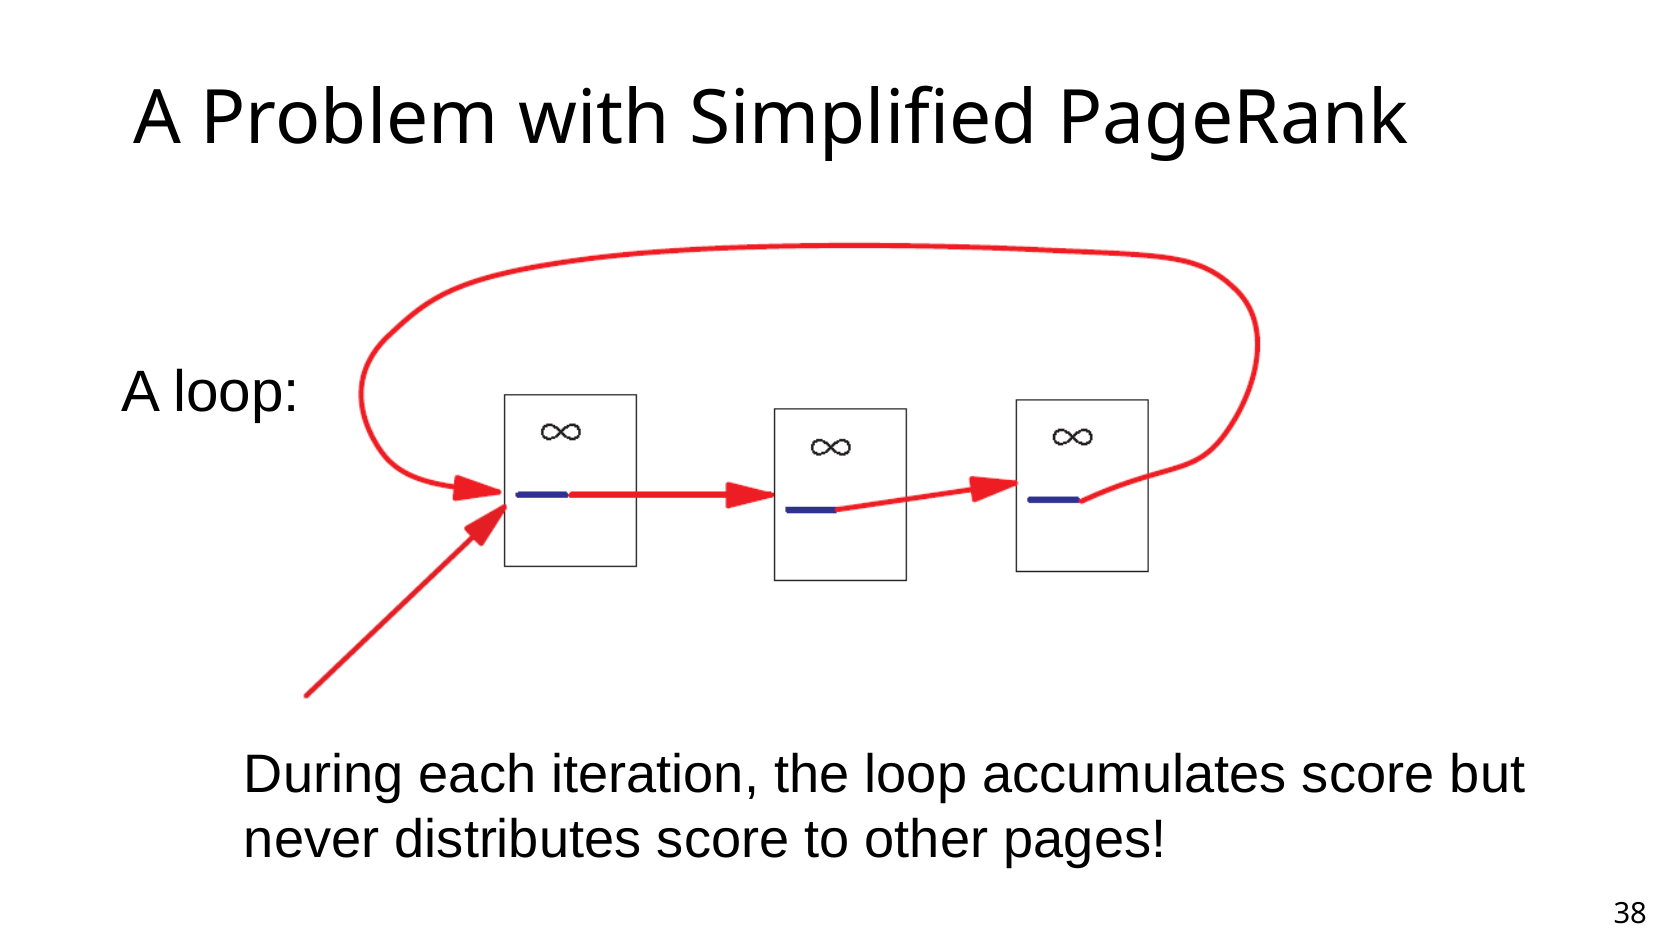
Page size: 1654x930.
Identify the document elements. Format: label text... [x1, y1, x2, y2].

text_box A loop: [106, 345, 316, 432]
title A Problem with Simplified PageRank [82, 1, 1571, 225]
text_box During each iteration, the loop accumulates score but never distributes score to other pages! [229, 730, 1622, 876]
picture [261, 206, 1282, 717]
